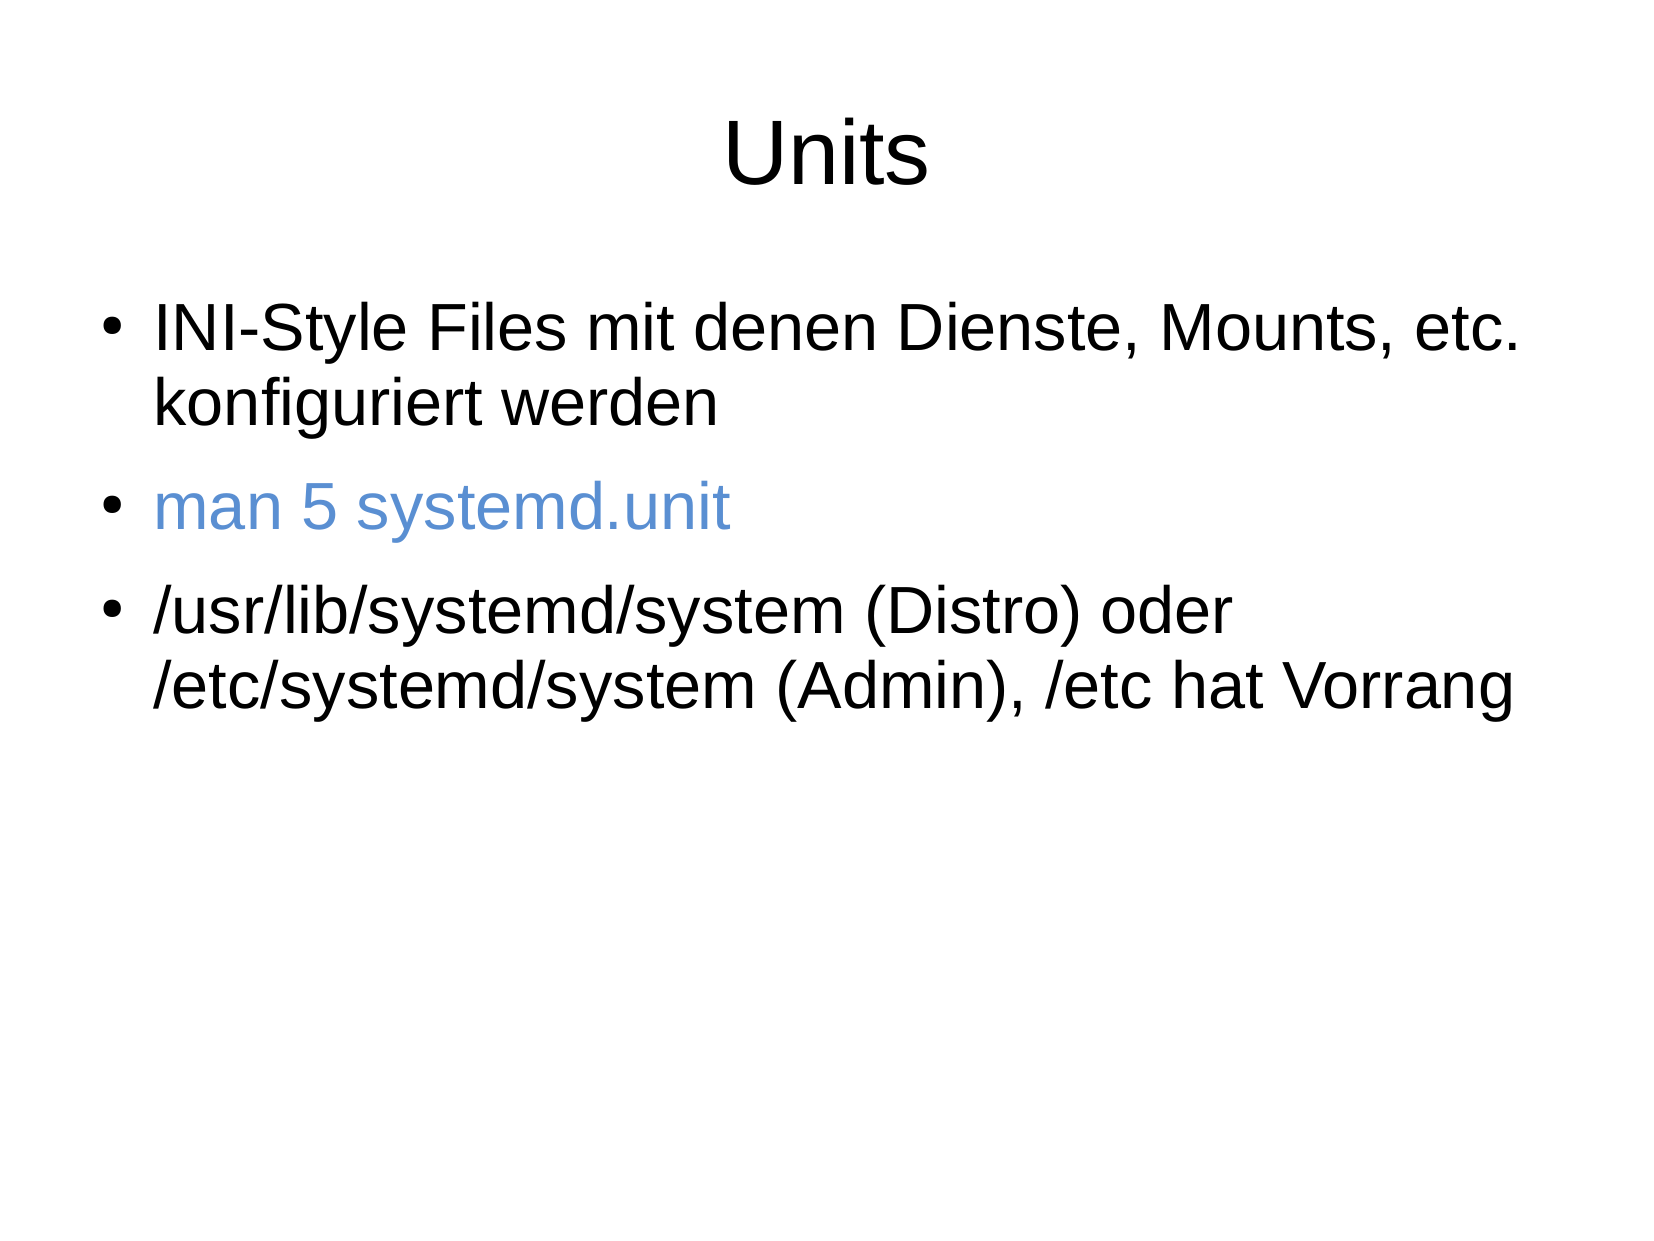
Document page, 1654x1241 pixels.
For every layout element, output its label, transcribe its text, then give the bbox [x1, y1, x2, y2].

title Units [82, 49, 1571, 257]
list INI-Style Files mit denen Dienste, Mounts, etc. konfiguriert werden man 5 systemd.unit /usr/lib/systemd/system (Distro) oder /etc/systemd/system (Admin), /etc hat Vorrang [82, 290, 1571, 1010]
